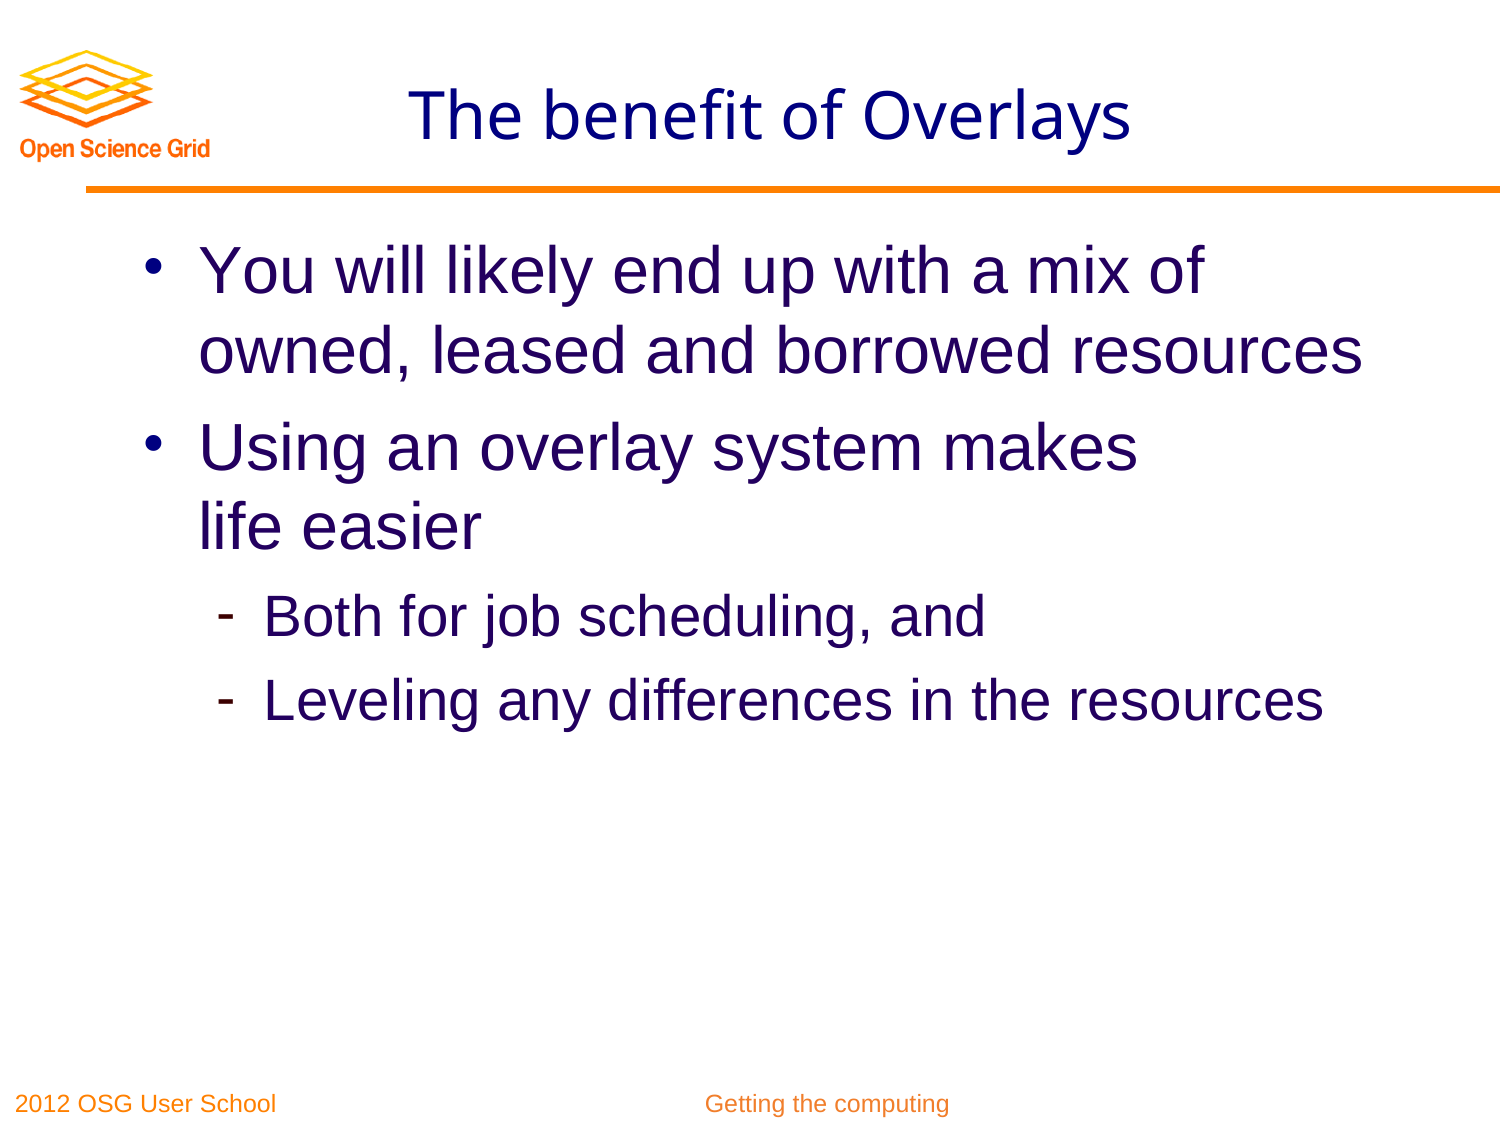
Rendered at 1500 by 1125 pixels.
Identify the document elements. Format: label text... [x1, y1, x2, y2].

list You will likely end up with a mix of owned, leased and borrowed resources Using an overlay system makes life easier Both for job scheduling, and Leveling any differences in the resources [127, 218, 1403, 962]
picture [0, 27, 201, 179]
title The benefit of Overlays [201, 18, 1342, 207]
